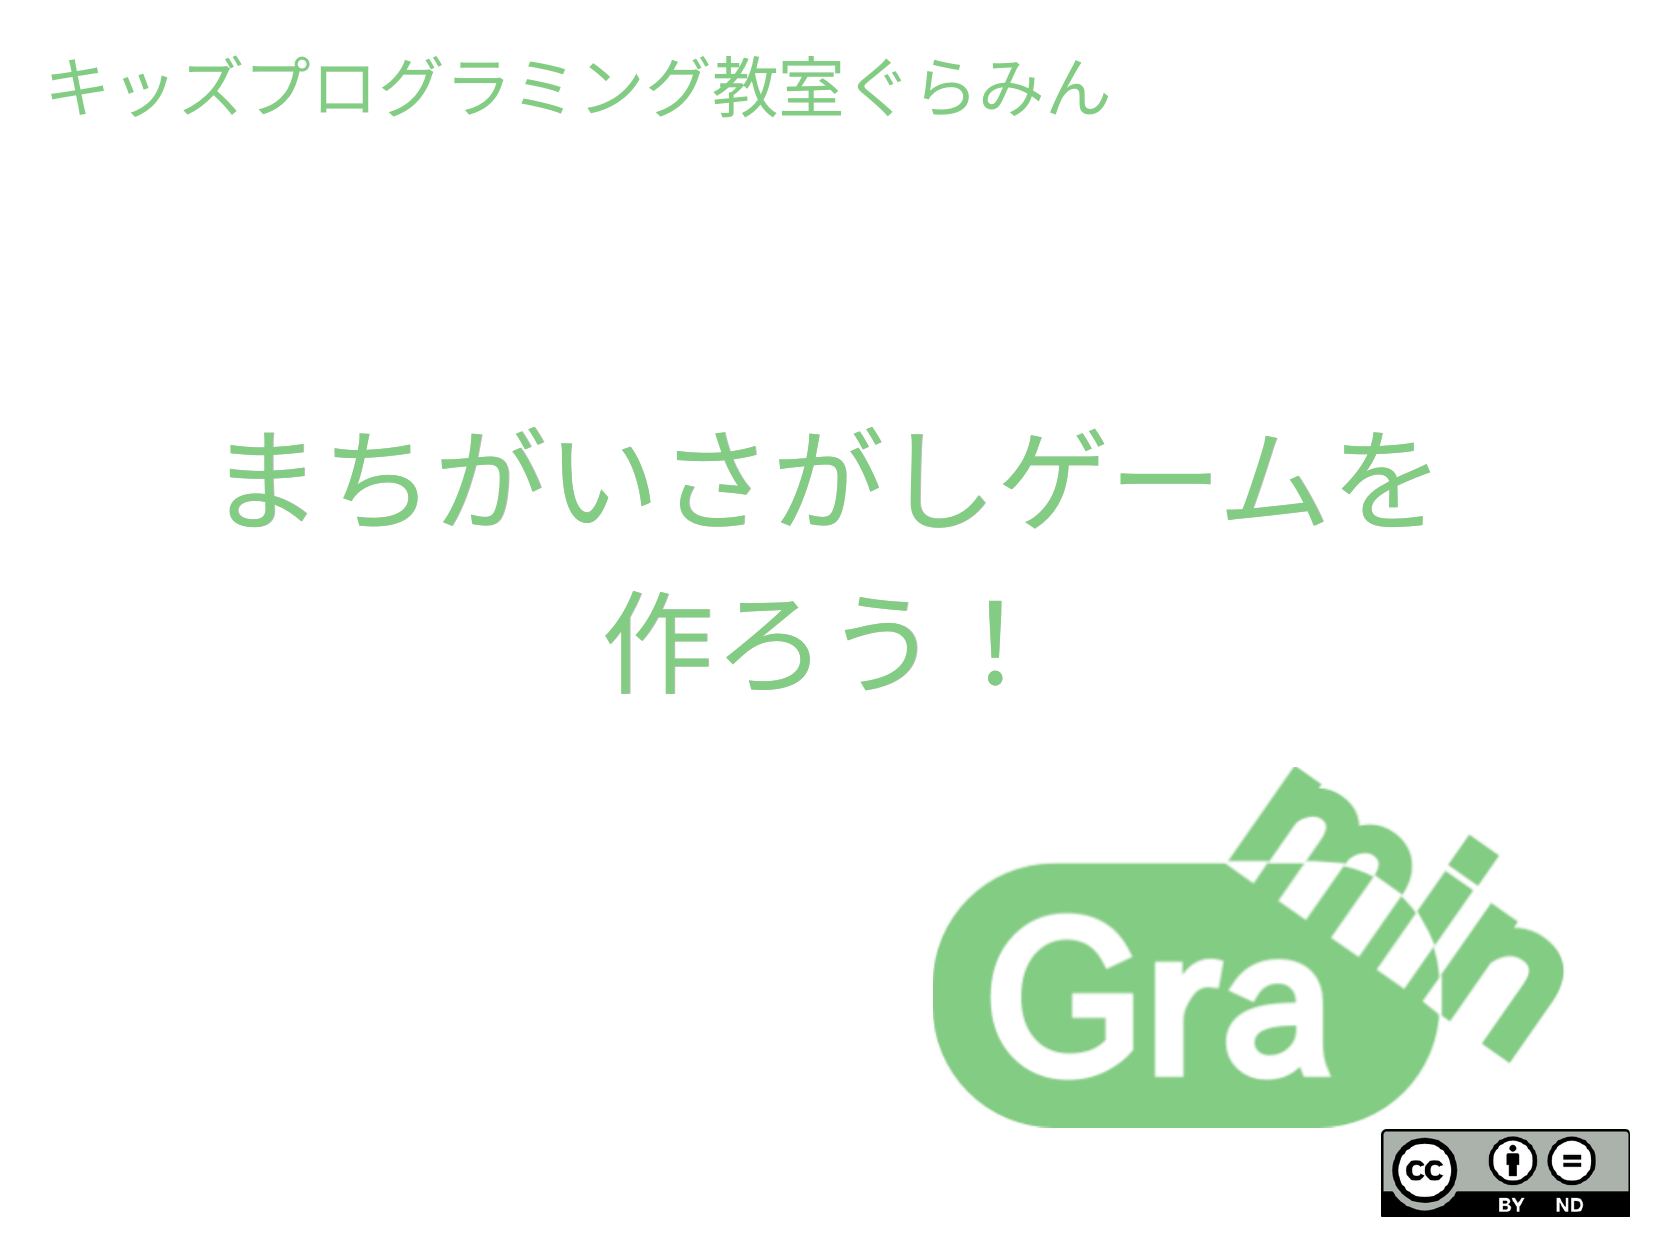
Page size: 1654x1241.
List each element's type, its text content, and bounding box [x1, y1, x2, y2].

title まちがいさがしゲームを 作ろう！ [159, 369, 1495, 741]
picture [933, 767, 1577, 1128]
title キッズプログラミング教室ぐらみん [35, 0, 1123, 177]
picture [1381, 1129, 1630, 1217]
